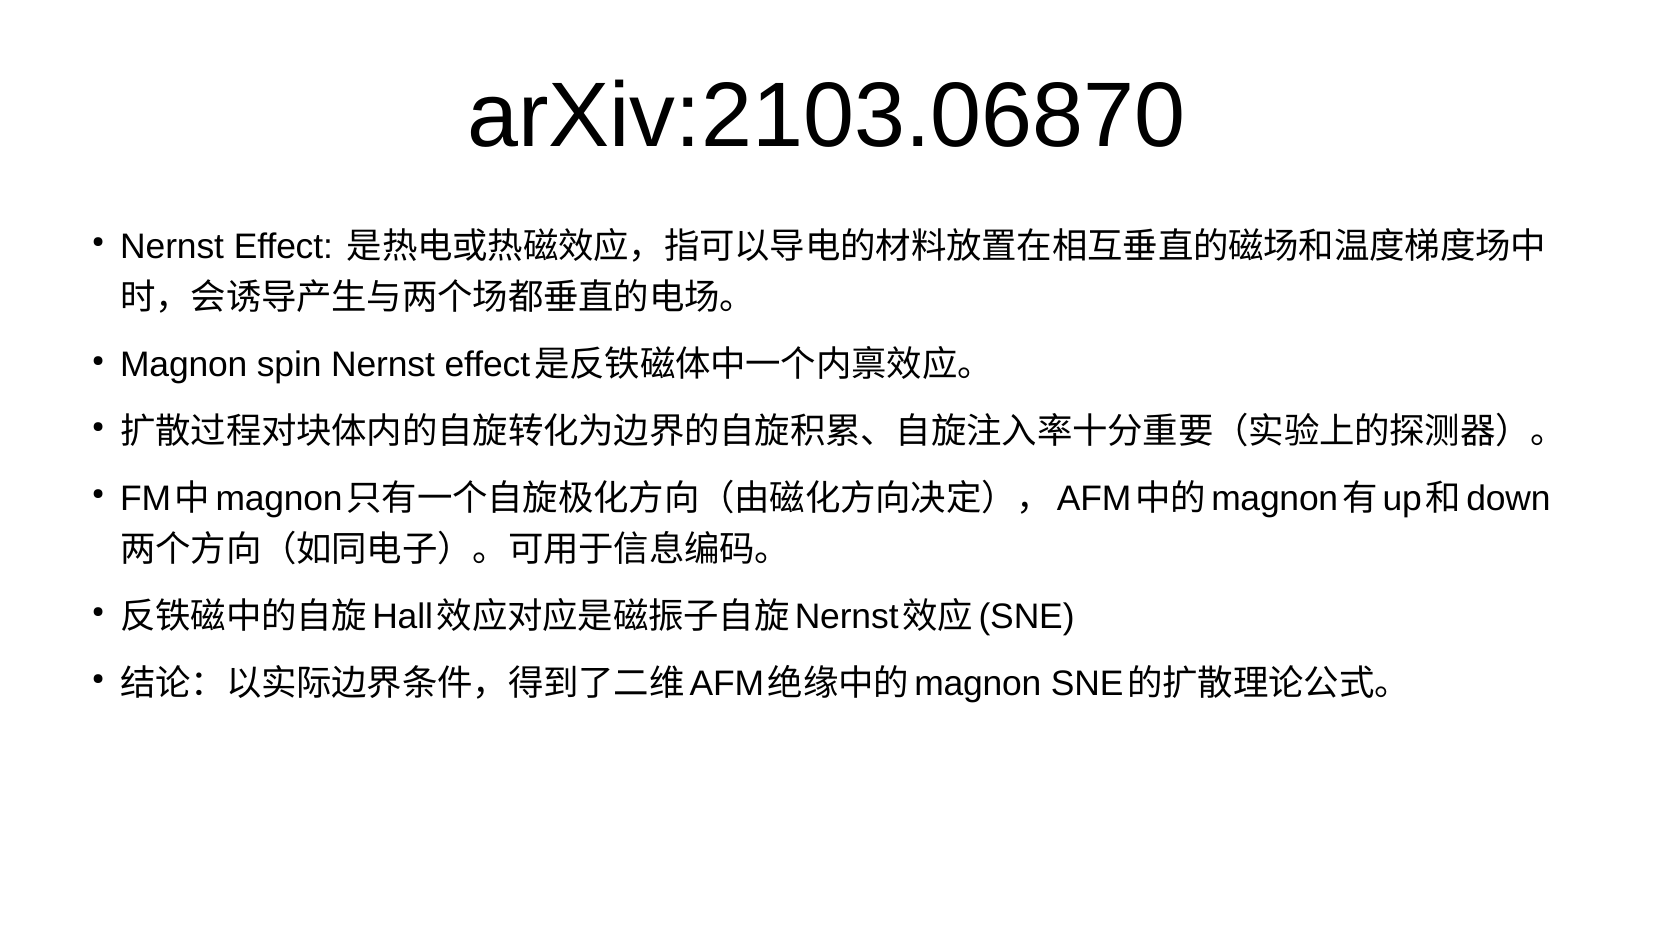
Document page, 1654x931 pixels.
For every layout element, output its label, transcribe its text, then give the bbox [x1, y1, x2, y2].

title arXiv:2103.06870 [82, 37, 1571, 193]
list Nernst Effect: 是热电或热磁效应，指可以导电的材料放置在相互垂直的磁场和温度梯度场中时，会诱导产生与两个场都垂直的电场。 Magnon spin Nernst effect是反铁磁体中一个内禀效应。 扩散过程对块体内的自旋转化为边界的自旋积累、自旋注入率十分重要（实验上的探测器）。 FM中magnon只有一个自旋极化方向（由磁化方向决定），AFM中的magnon有up和down两个方向（如同电子）。可用于信息编码。 反铁磁中的自旋Hall效应对应是磁振子自旋Nernst效应(SNE) 结论：以实际边界条件，得到了二维AFM绝缘中的magnon SNE的扩散理论公式。 [82, 217, 1571, 758]
